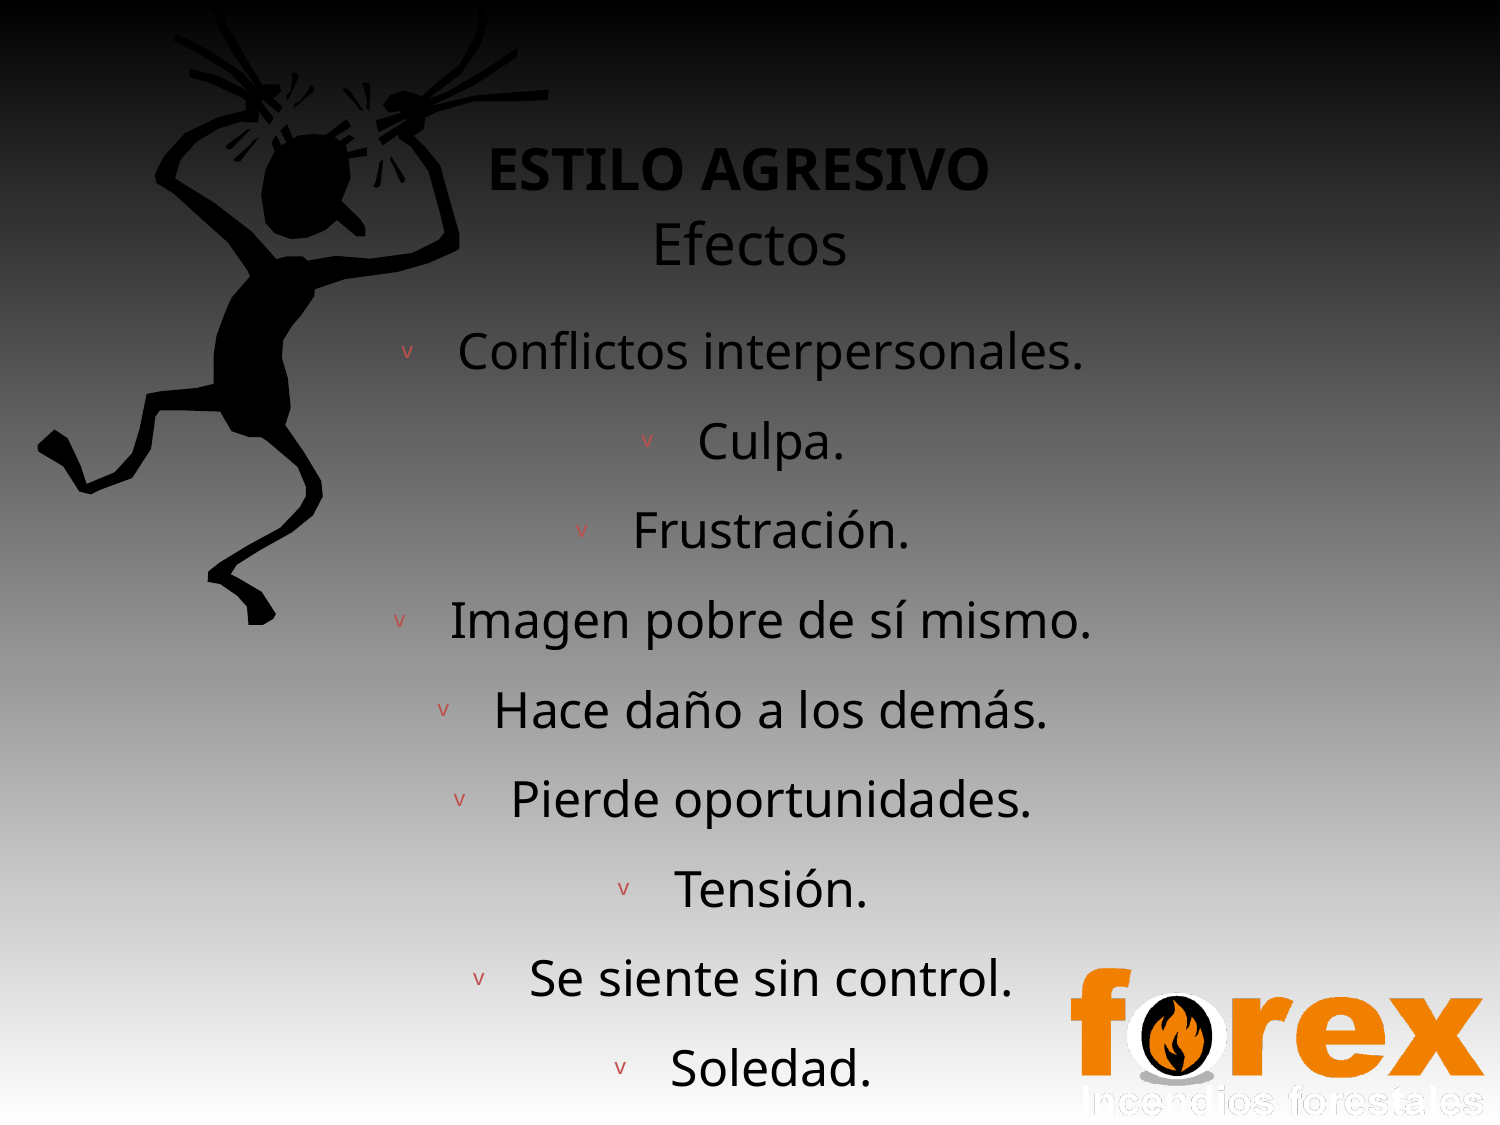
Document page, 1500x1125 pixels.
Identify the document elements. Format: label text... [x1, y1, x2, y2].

list Conflictos interpersonales. Culpa. Frustración. Imagen pobre de sí mismo. Hace daño a los demás. Pierde oportunidades. Tensión. Se siente sin control. Soledad. No le gustan los demás. Se siente enfadado. [249, 312, 1238, 988]
title ESTILO AGRESIVO Efectos [549, 99, 1388, 288]
chart [37, 0, 549, 625]
picture [1054, 927, 1500, 1125]
